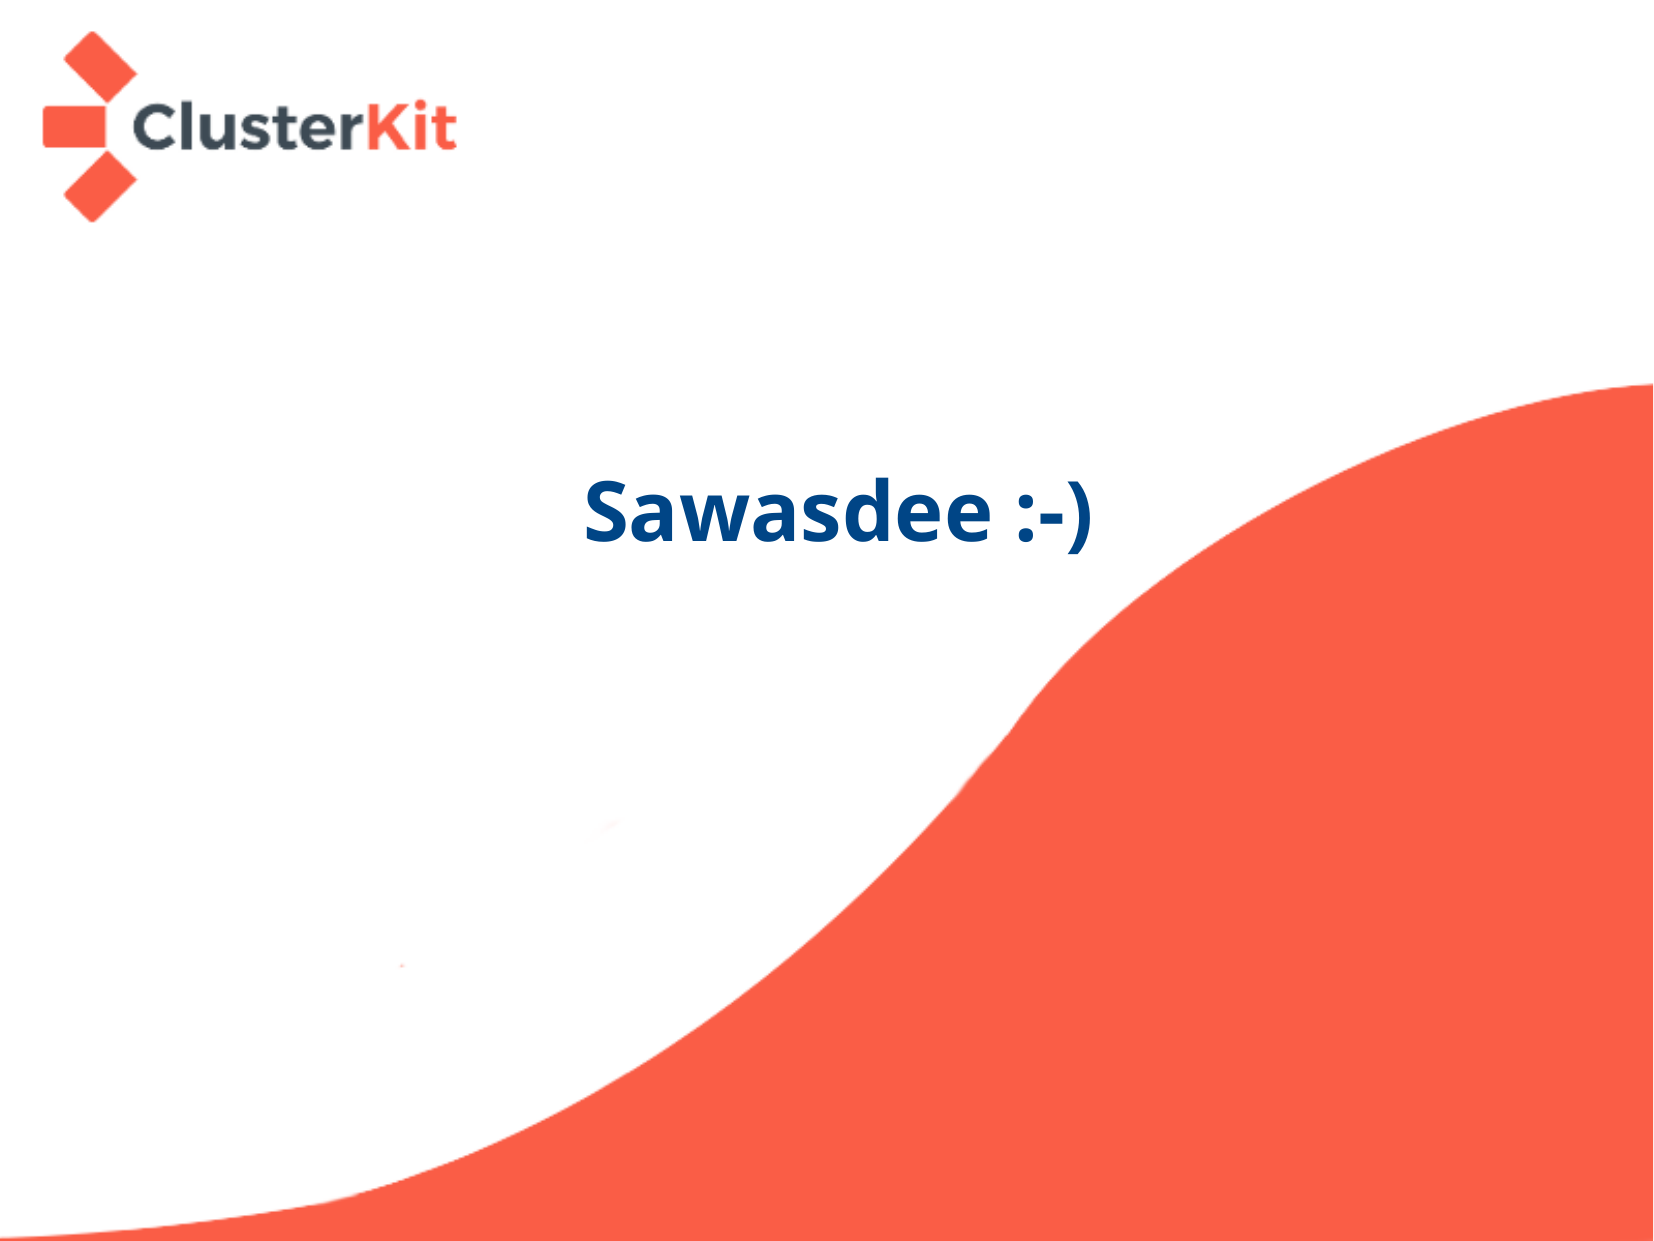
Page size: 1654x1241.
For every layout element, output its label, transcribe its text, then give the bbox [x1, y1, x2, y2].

title Sawasdee :-) [463, 345, 1214, 683]
picture [0, 0, 1654, 1241]
